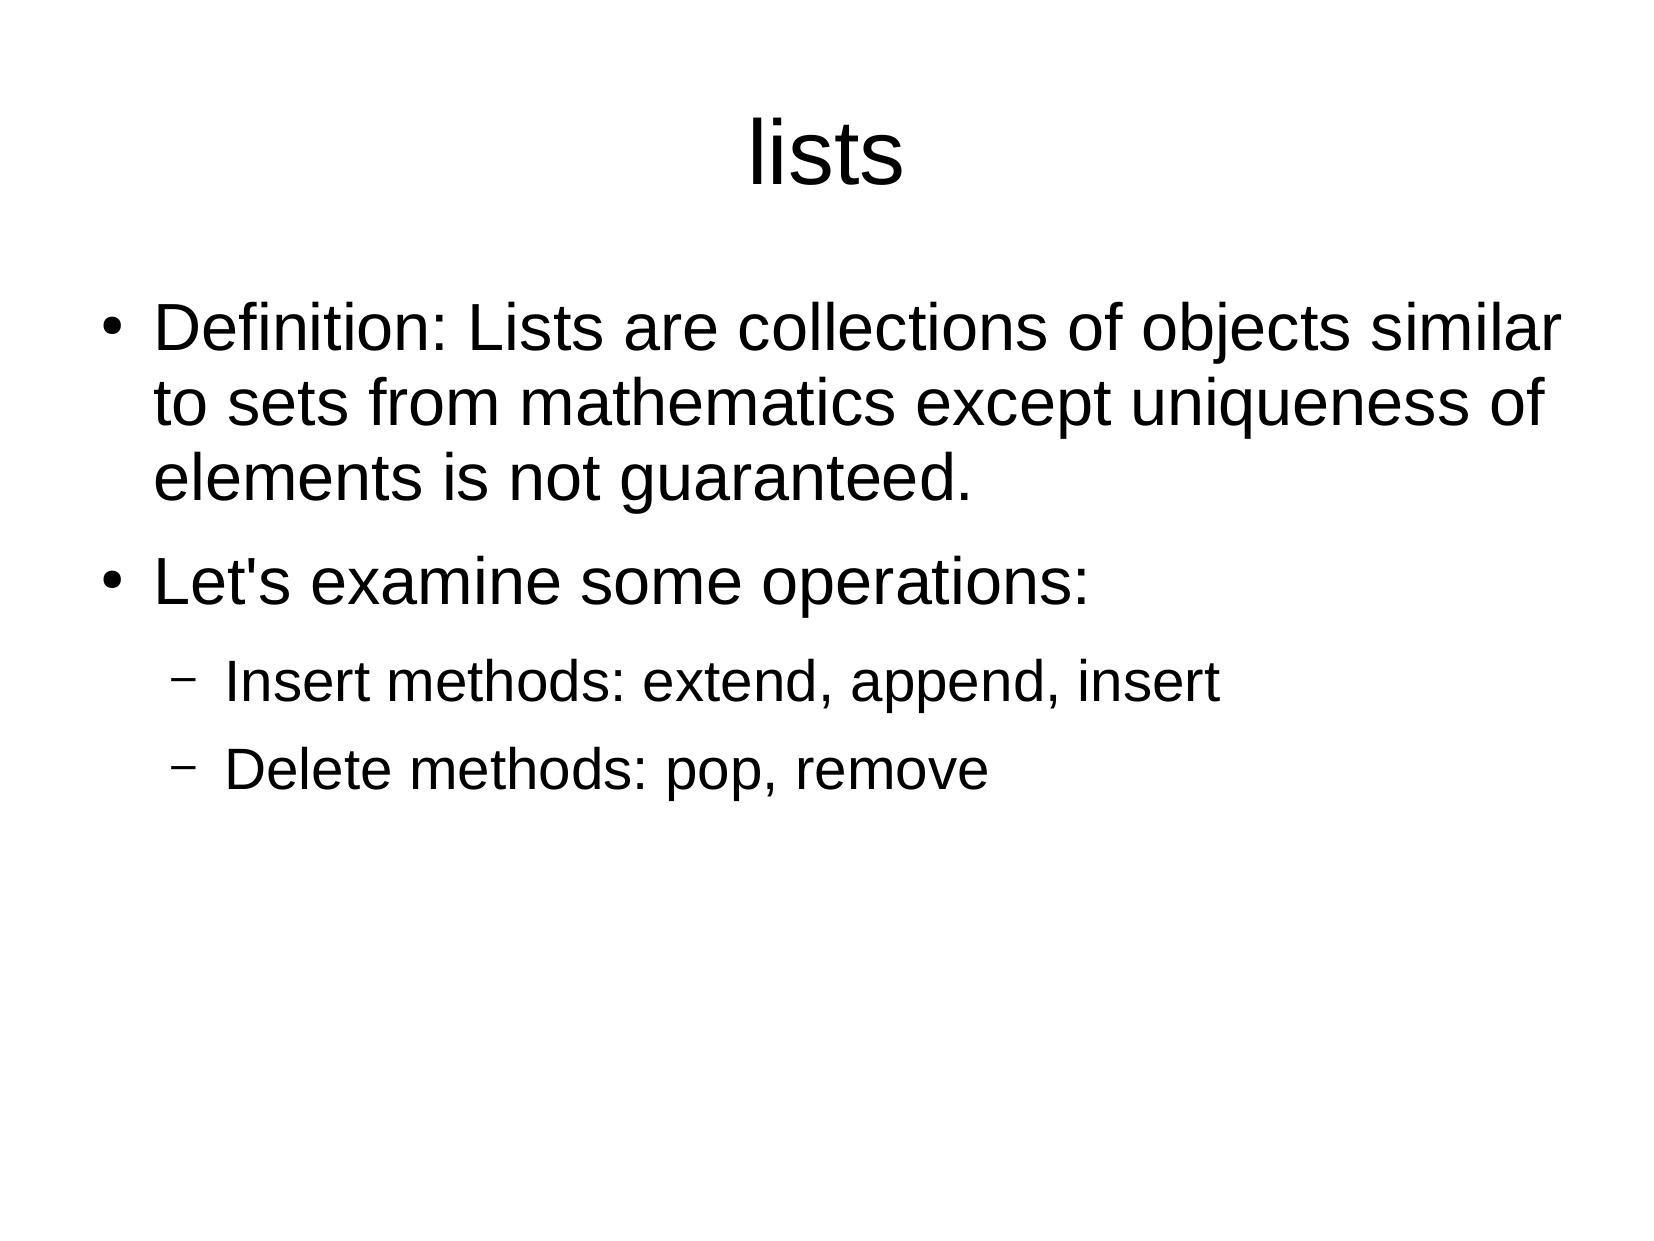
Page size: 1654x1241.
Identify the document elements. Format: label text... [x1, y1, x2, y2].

list Definition: Lists are collections of objects similar to sets from mathematics except uniqueness of elements is not guaranteed. Let's examine some operations: Insert methods: extend, append, insert Delete methods: pop, remove [82, 290, 1571, 1010]
title lists [82, 49, 1571, 257]
